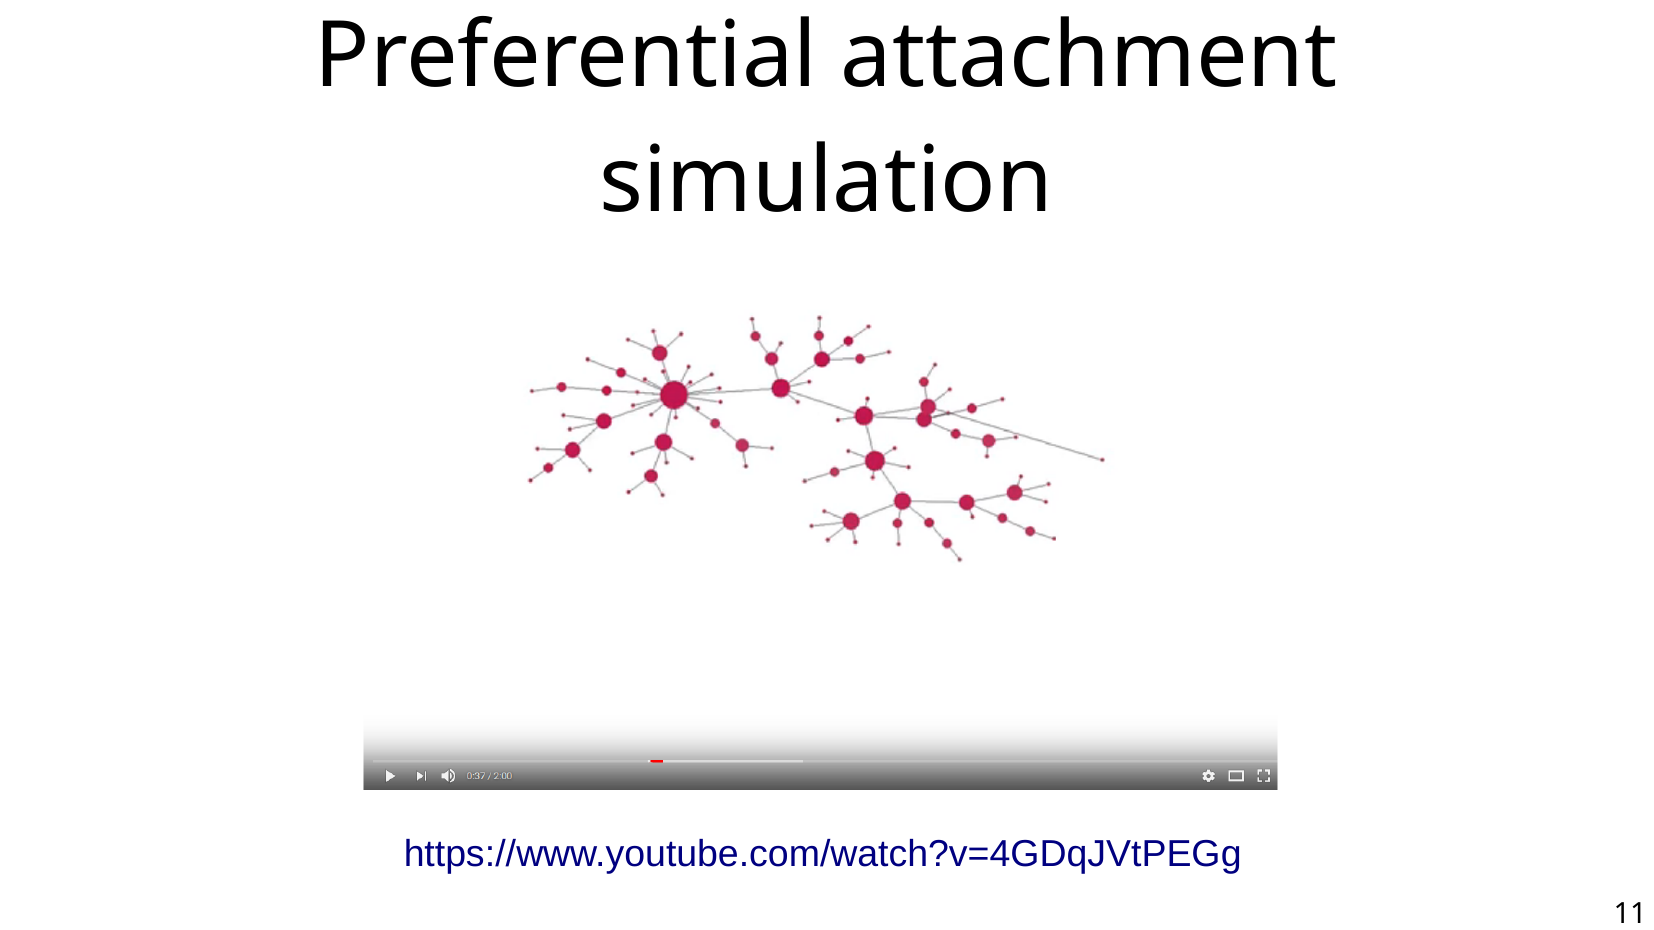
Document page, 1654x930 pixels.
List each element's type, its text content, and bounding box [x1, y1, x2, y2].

text_box https://www.youtube.com/watch?v=4GDqJVtPEGg [315, 825, 1342, 882]
picture [360, 262, 1287, 796]
title Preferential attachment simulation [82, 1, 1571, 225]
